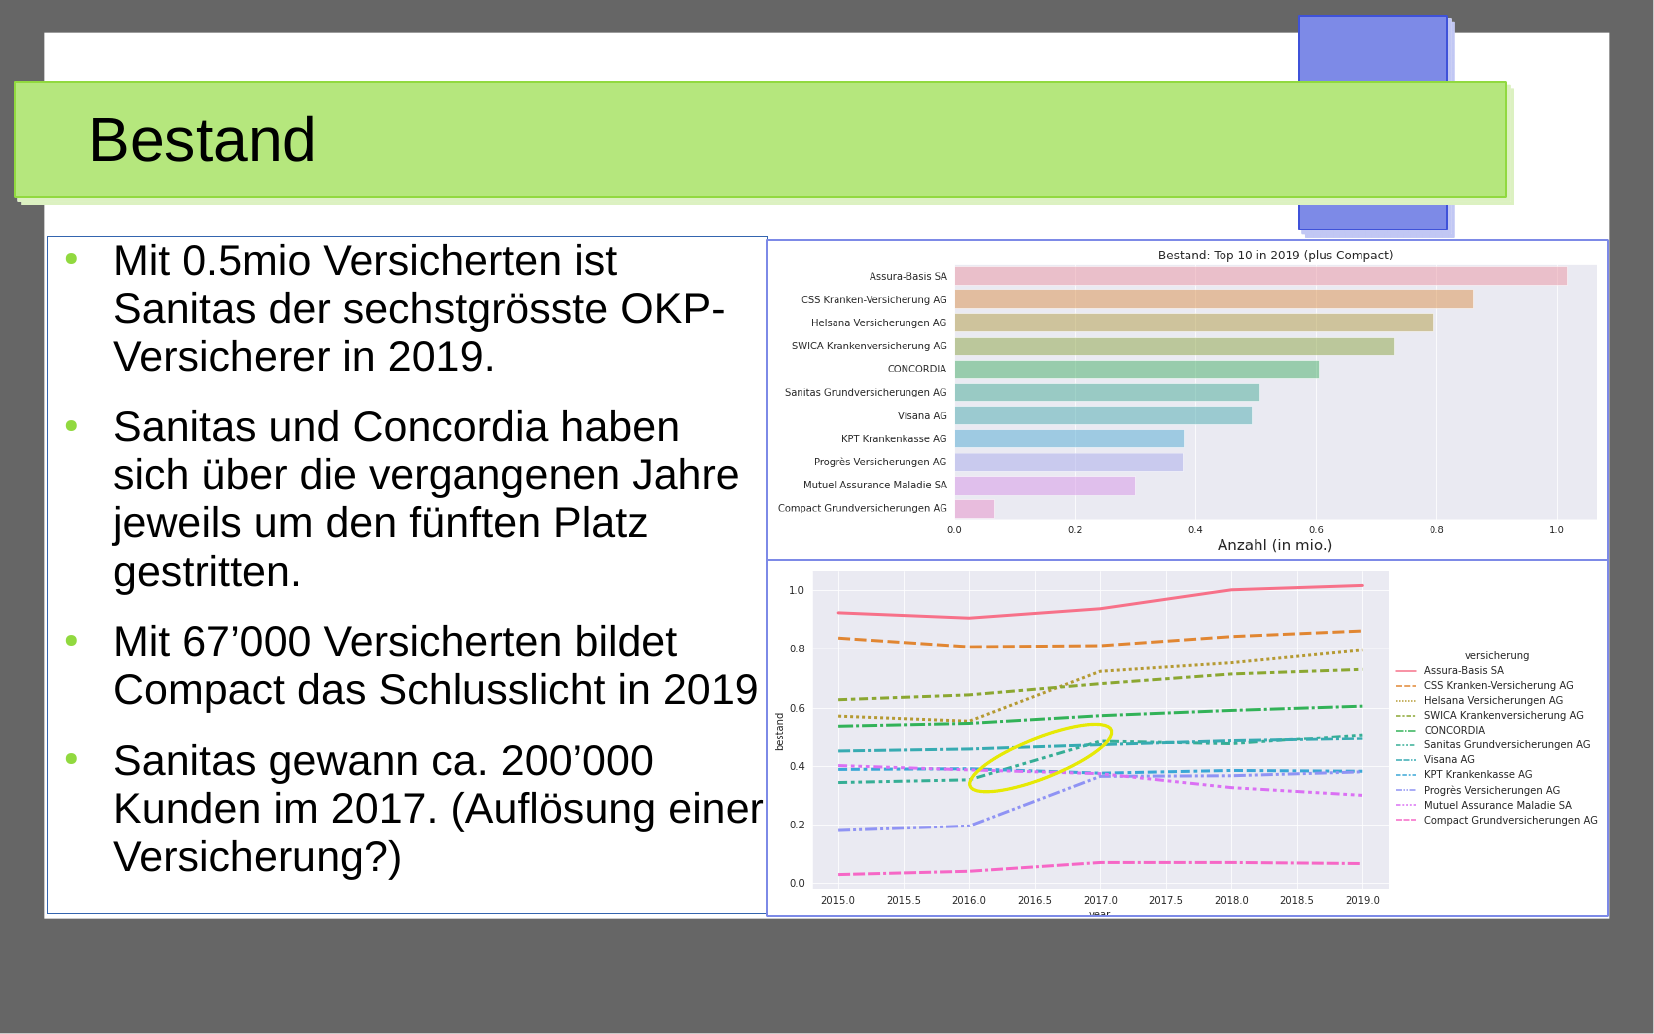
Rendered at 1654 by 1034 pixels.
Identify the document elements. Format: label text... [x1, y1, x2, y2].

picture [767, 240, 1607, 559]
picture [767, 560, 1607, 916]
list Mit 0.5mio Versicherten ist Sanitas der sechstgrösste OKP-Versicherer in 2019. Sanitas und Concordia haben sich über die vergangenen Jahre jeweils um den fünften Platz gestritten. Mit 67’000 Versicherten bildet Compact das Schlusslicht in 2019 Sanitas gewann ca. 200’000 Kunden im 2017. (Auflösung einer Versicherung?) [47, 236, 768, 914]
title Bestand [88, 81, 1506, 197]
text_box [969, 724, 1112, 792]
